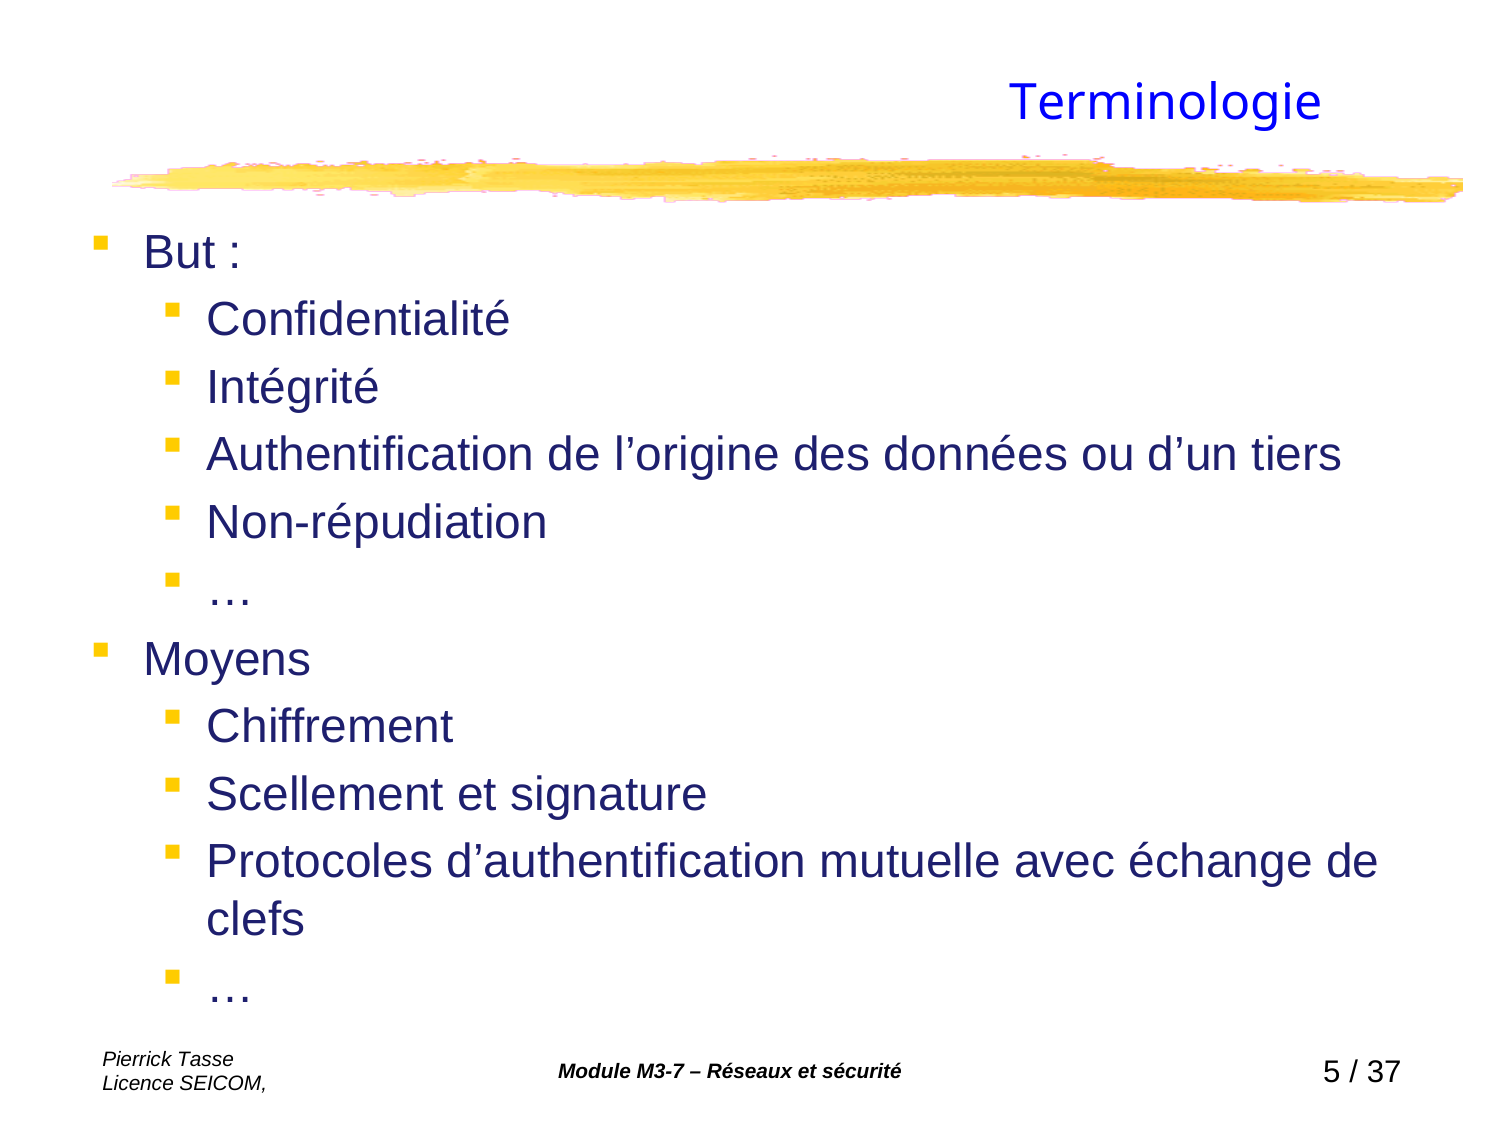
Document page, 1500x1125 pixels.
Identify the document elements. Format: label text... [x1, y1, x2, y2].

title Terminologie [62, 37, 1338, 138]
list But : Confidentialité Intégrité Authentification de l’origine des données ou d’un tiers Non-répudiation … Moyens Chiffrement Scellement et signature Protocoles d’authentification mutuelle avec échange de clefs … [74, 212, 1418, 1028]
picture [112, 149, 1463, 213]
